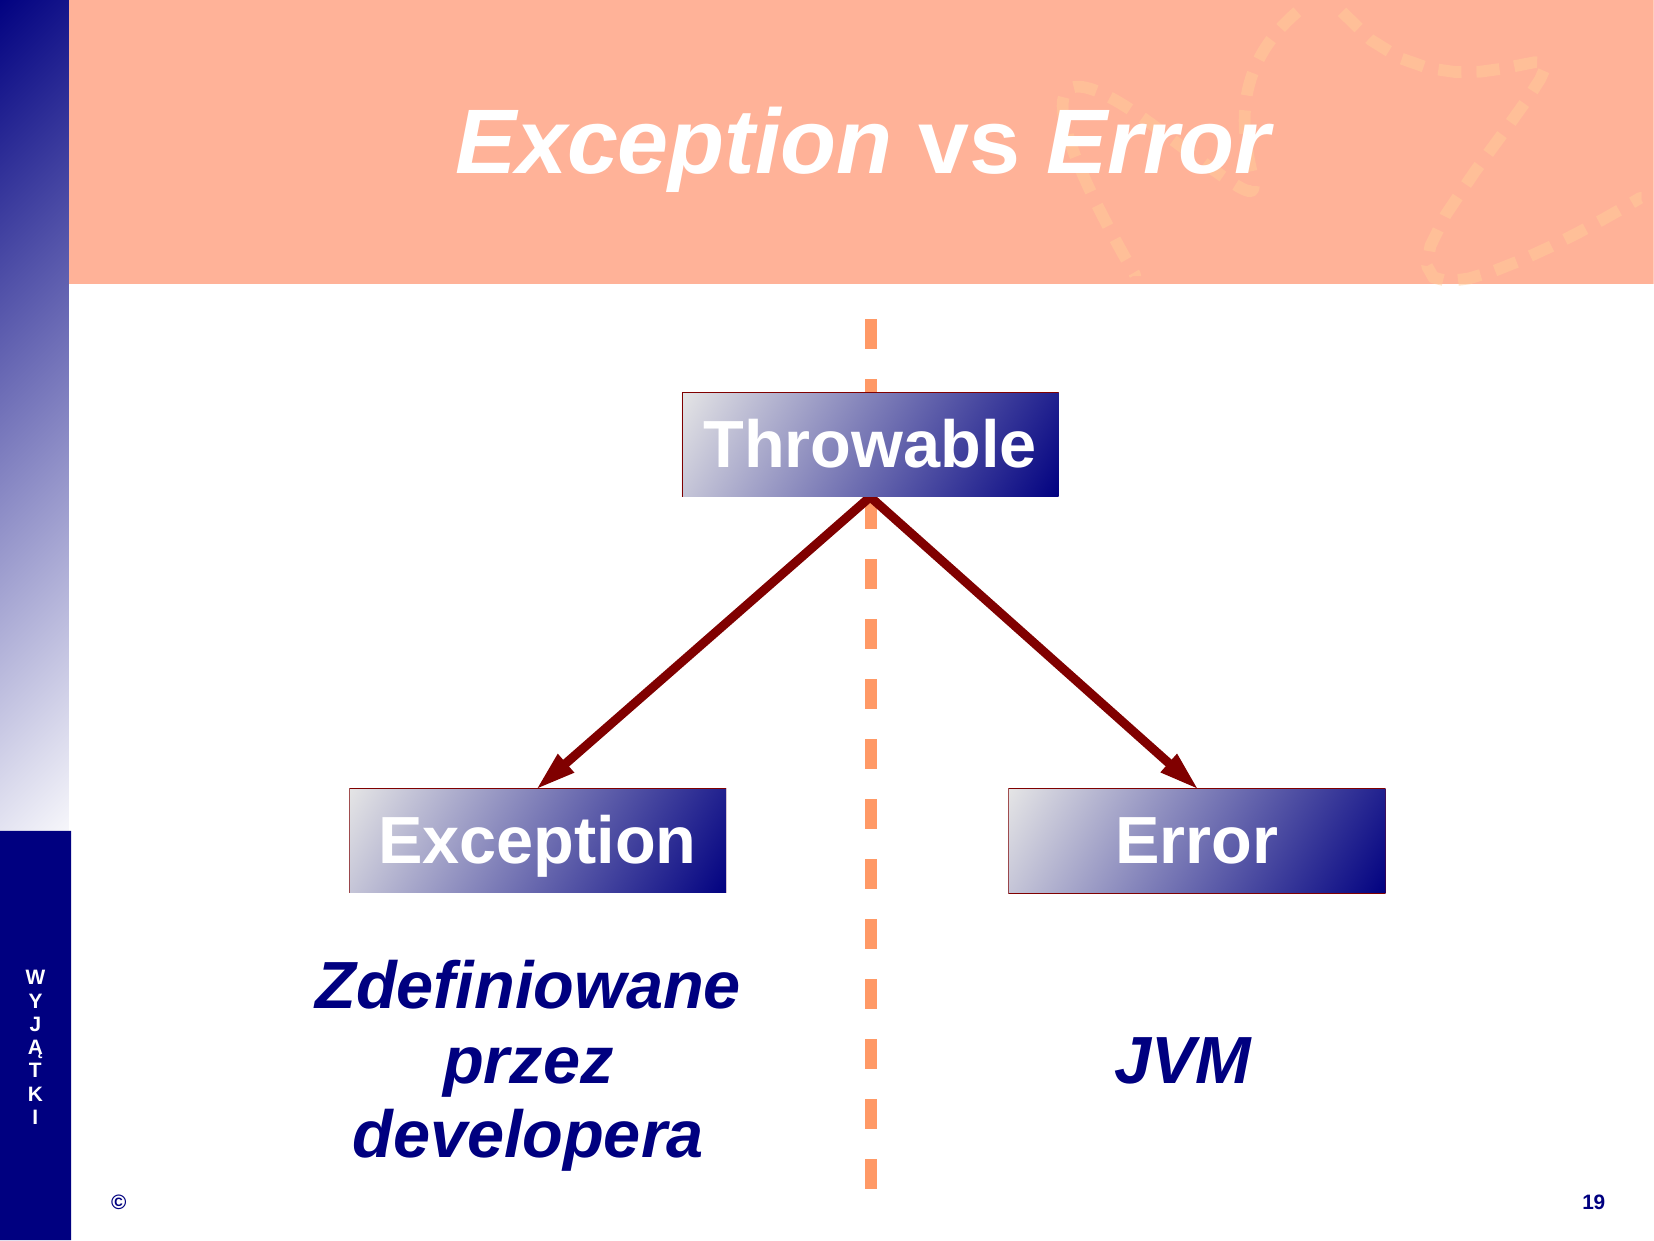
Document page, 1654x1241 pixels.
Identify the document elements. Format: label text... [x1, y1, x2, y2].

title Exception vs Error [72, 37, 1654, 246]
text_box Throwable [681, 392, 1059, 497]
text_box W Y J Ą T K I [0, 830, 71, 1241]
text_box Zdefiniowane przez developera [309, 947, 747, 1173]
text_box Exception [349, 788, 727, 893]
text_box Error [1008, 788, 1386, 894]
text_box JVM [999, 1022, 1366, 1098]
